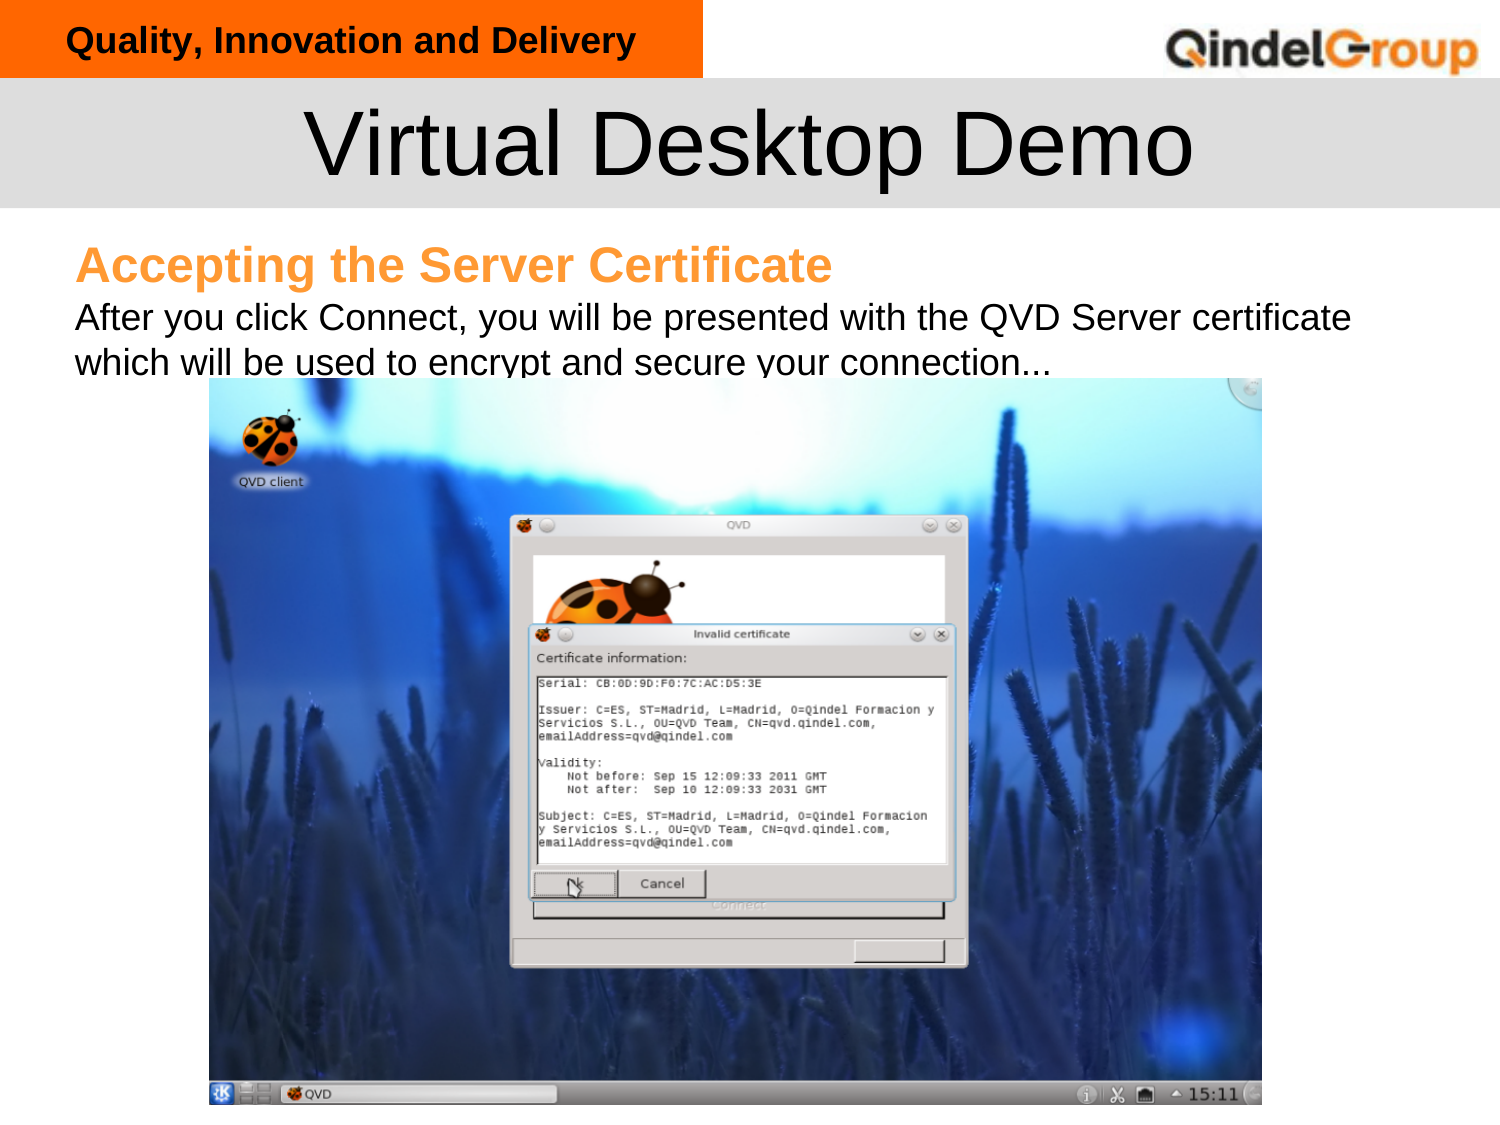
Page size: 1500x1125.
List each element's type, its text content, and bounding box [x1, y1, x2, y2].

text_box Accepting the Server Certificate After you click Connect, you will be presented with the QVD Server certificate which will be used to encrypt and secure your connection... [60, 224, 1426, 441]
picture [1163, 23, 1481, 78]
picture [209, 378, 1262, 1105]
title Virtual Desktop Demo [75, 45, 1426, 224]
